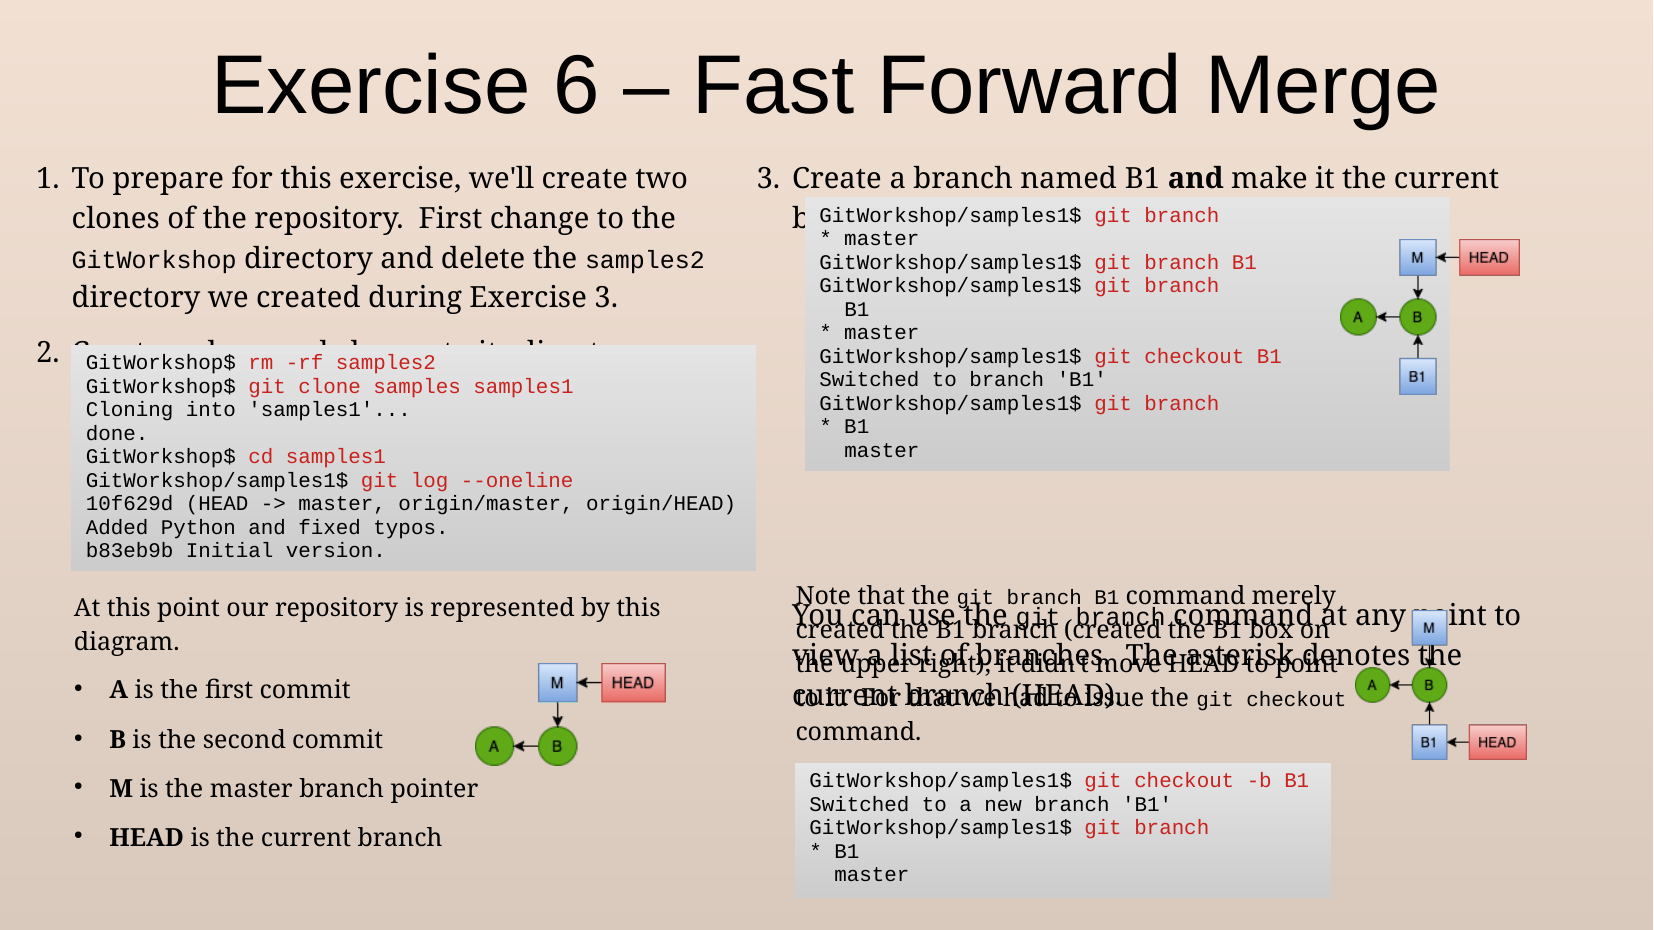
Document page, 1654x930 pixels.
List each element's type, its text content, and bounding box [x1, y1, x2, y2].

picture [1340, 239, 1520, 395]
title Exercise 6 – Fast Forward Merge [82, 19, 1571, 150]
text_box GitWorkshop$ rm -rf samples2 GitWorkshop$ git clone samples samples1 Cloning into 'samples1'... done. GitWorkshop$ cd samples1 GitWorkshop/samples1$ git log --oneline 10f629d (HEAD -> master, origin/master, origin/HEAD) Added Python and fixed typos. b83eb9b Initial version. [70, 344, 757, 572]
text_box Note that the git branch B1 command merely created the B1 branch (created the B1 box on the upper right), it didn't move HEAD to point to it. For that we had to issue the git checkout command. Both these actions could have been effected with a single checkout command with the -b flag. [780, 570, 1366, 781]
text_box To prepare for this exercise, we'll create two clones of the repository. First change to the GitWorkshop directory and delete the samples2 directory we created during Exercise 3. Create a clone and change to its directory. [21, 150, 741, 345]
text_box GitWorkshop/samples1$ git checkout -b B1 Switched to a new branch 'B1' GitWorkshop/samples1$ git branch * B1 master [794, 763, 1331, 899]
picture [475, 663, 666, 766]
text_box Create a branch named B1 and make it the current branch. You can use the git branch command at any point to view a list of branches. The asterisk denotes the current branch (HEAD). [741, 150, 1582, 561]
text_box GitWorkshop/samples1$ git branch * master GitWorkshop/samples1$ git branch B1 GitWorkshop/samples1$ git branch B1 * master GitWorkshop/samples1$ git checkout B1 Switched to branch 'B1' GitWorkshop/samples1$ git branch * B1 master [804, 197, 1450, 471]
text_box At this point our repository is represented by this diagram. A is the first commit B is the second commit M is the master branch pointer HEAD is the current branch [59, 581, 760, 811]
picture [1355, 610, 1527, 760]
